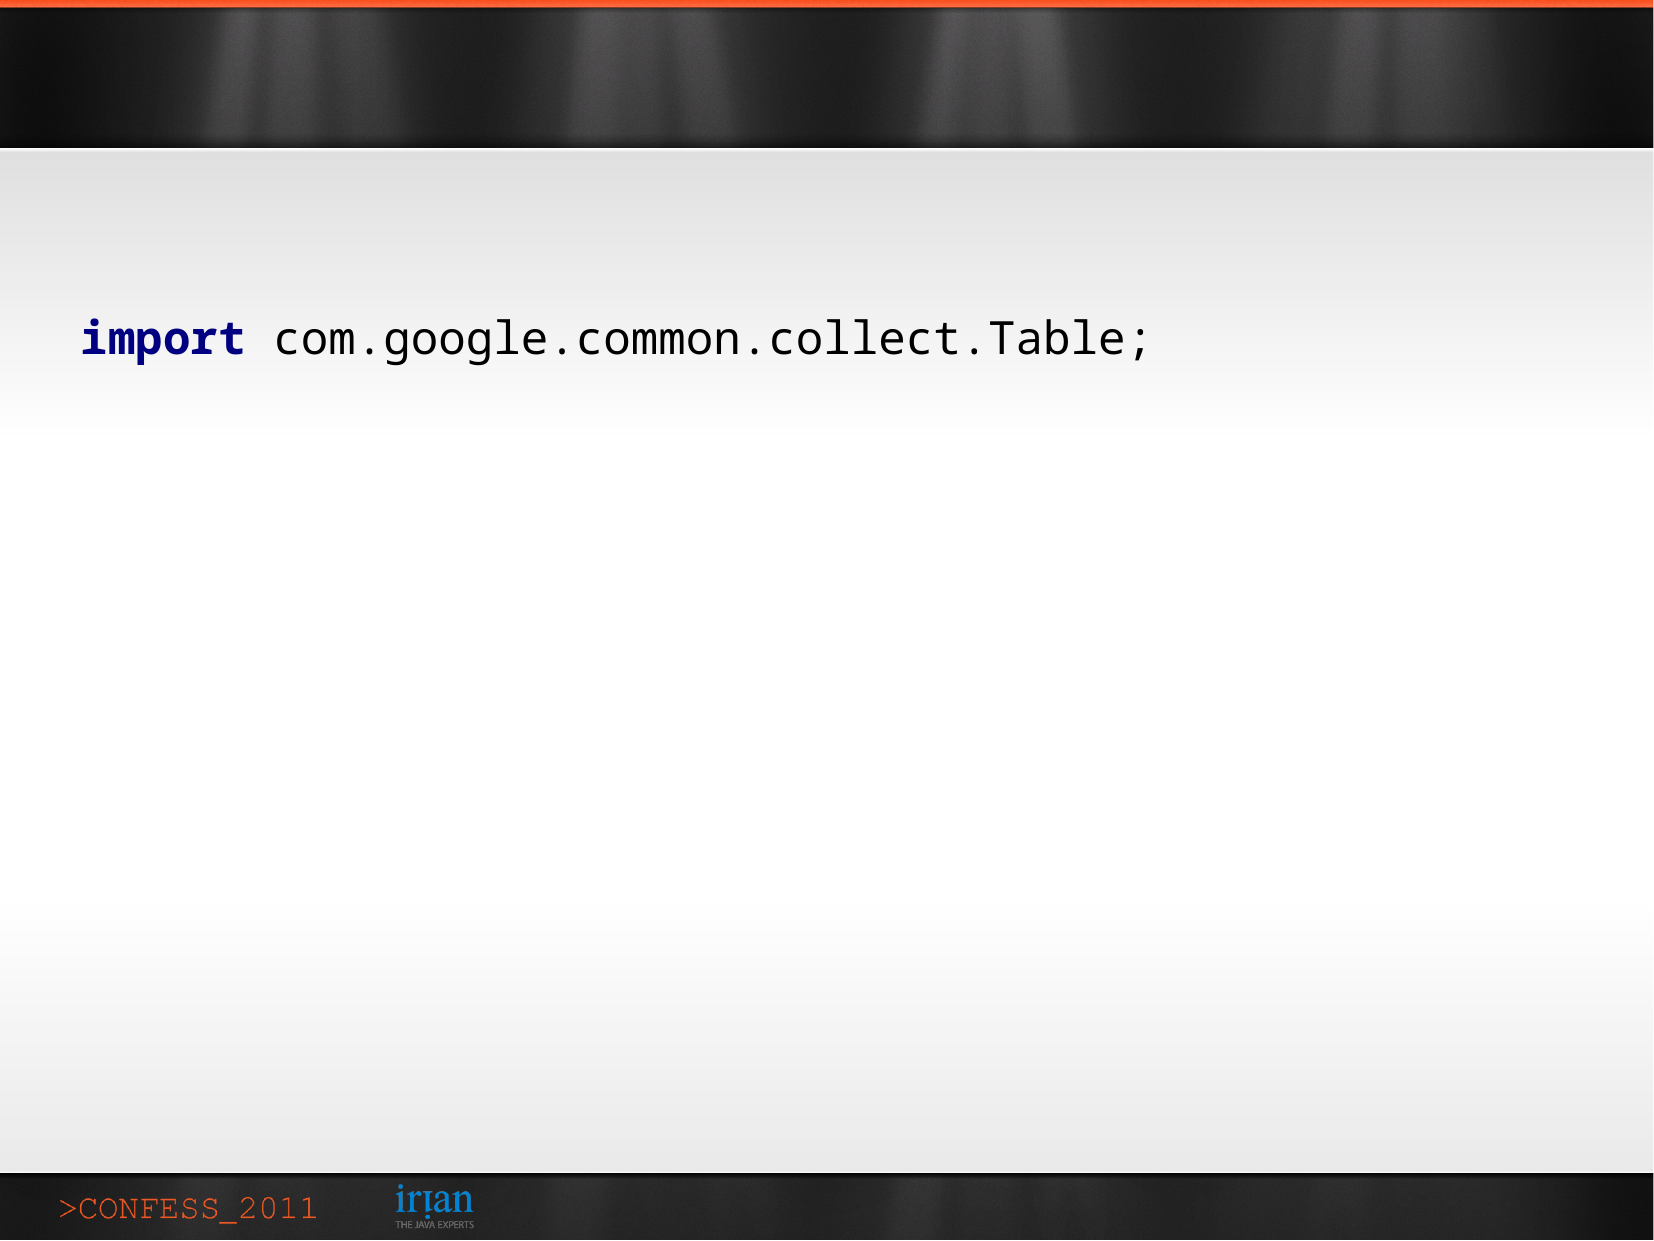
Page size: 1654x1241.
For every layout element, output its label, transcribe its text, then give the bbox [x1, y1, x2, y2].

picture [0, 0, 1654, 1240]
subtitle import com.google.common.collect.Table; [80, 305, 1654, 1125]
